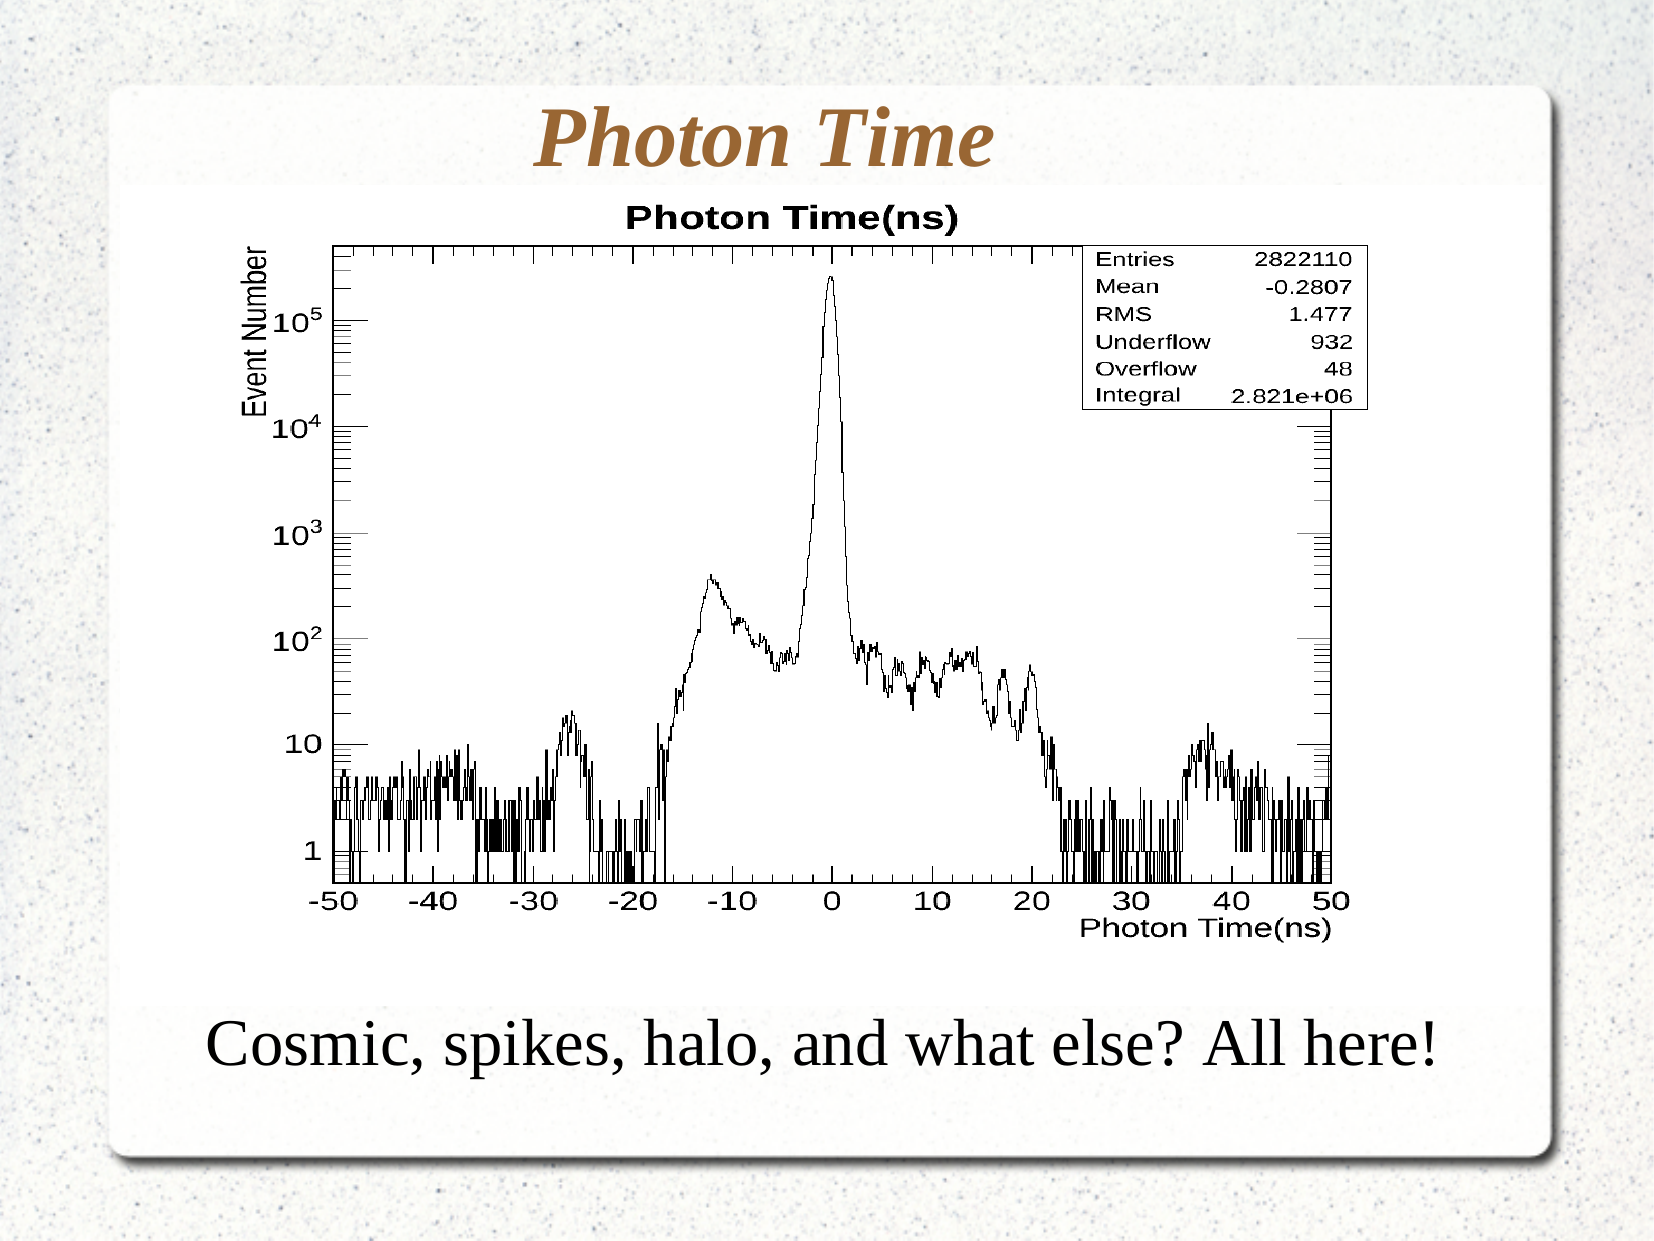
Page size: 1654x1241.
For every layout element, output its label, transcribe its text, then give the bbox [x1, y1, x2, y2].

picture [0, 0, 1654, 1241]
title Photon Time [270, 90, 1261, 185]
list Cosmic, spikes, halo, and what else? All here! [135, 1005, 1486, 1081]
